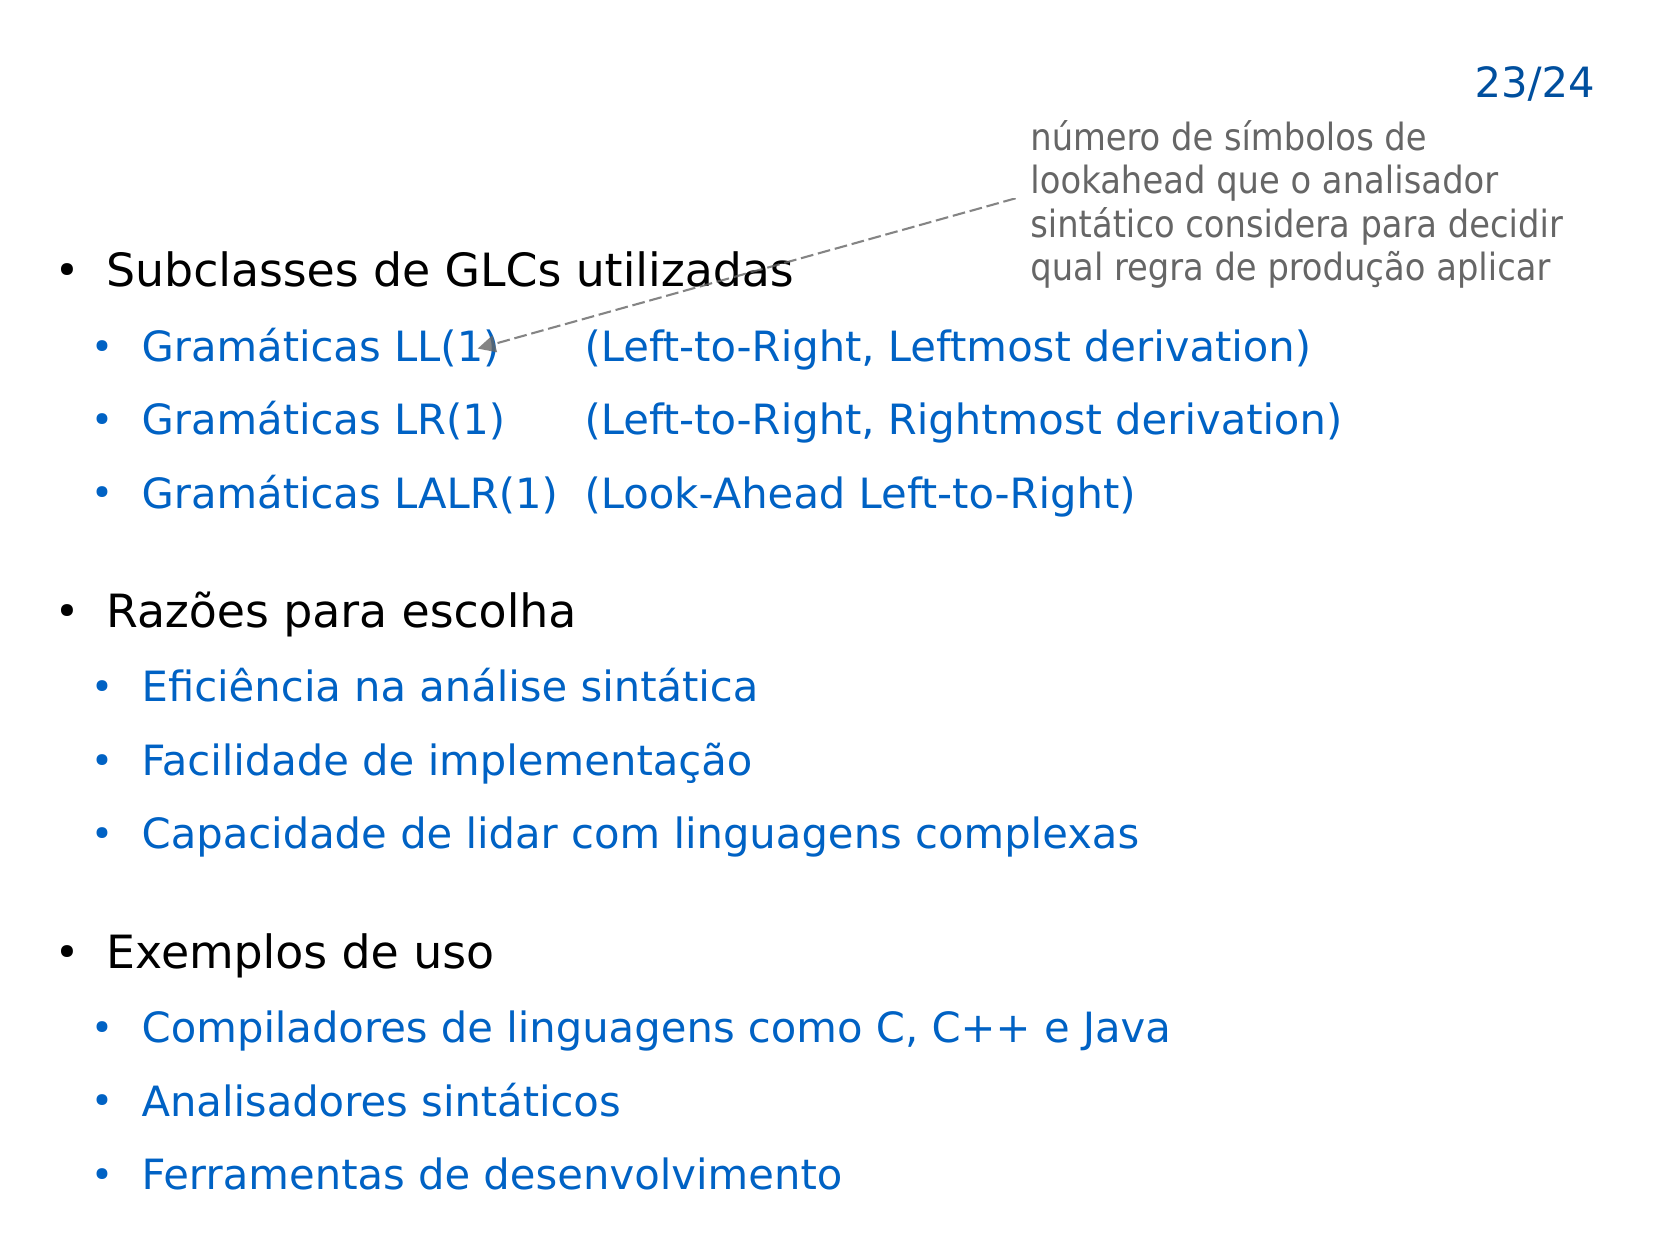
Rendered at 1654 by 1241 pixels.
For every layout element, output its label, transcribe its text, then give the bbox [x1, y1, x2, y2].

text_box número de símbolos de lookahead que o analisador sintático considera para decidir qual regra de produção aplicar [1015, 108, 1587, 298]
list Subclasses de GLCs utilizadas Gramáticas LL(1) (Left-to-Right, Leftmost derivation) Gramáticas LR(1) (Left-to-Right, Rightmost derivation) Gramáticas LALR(1) (Look-Ahead Left-to-Right) Razões para escolha Eficiência na análise sintática Facilidade de implementação Capacidade de lidar com linguagens complexas Exemplos de uso Compiladores de linguagens como C, C++ e Java Analisadores sintáticos Ferramentas de desenvolvimento [59, 236, 1595, 1211]
